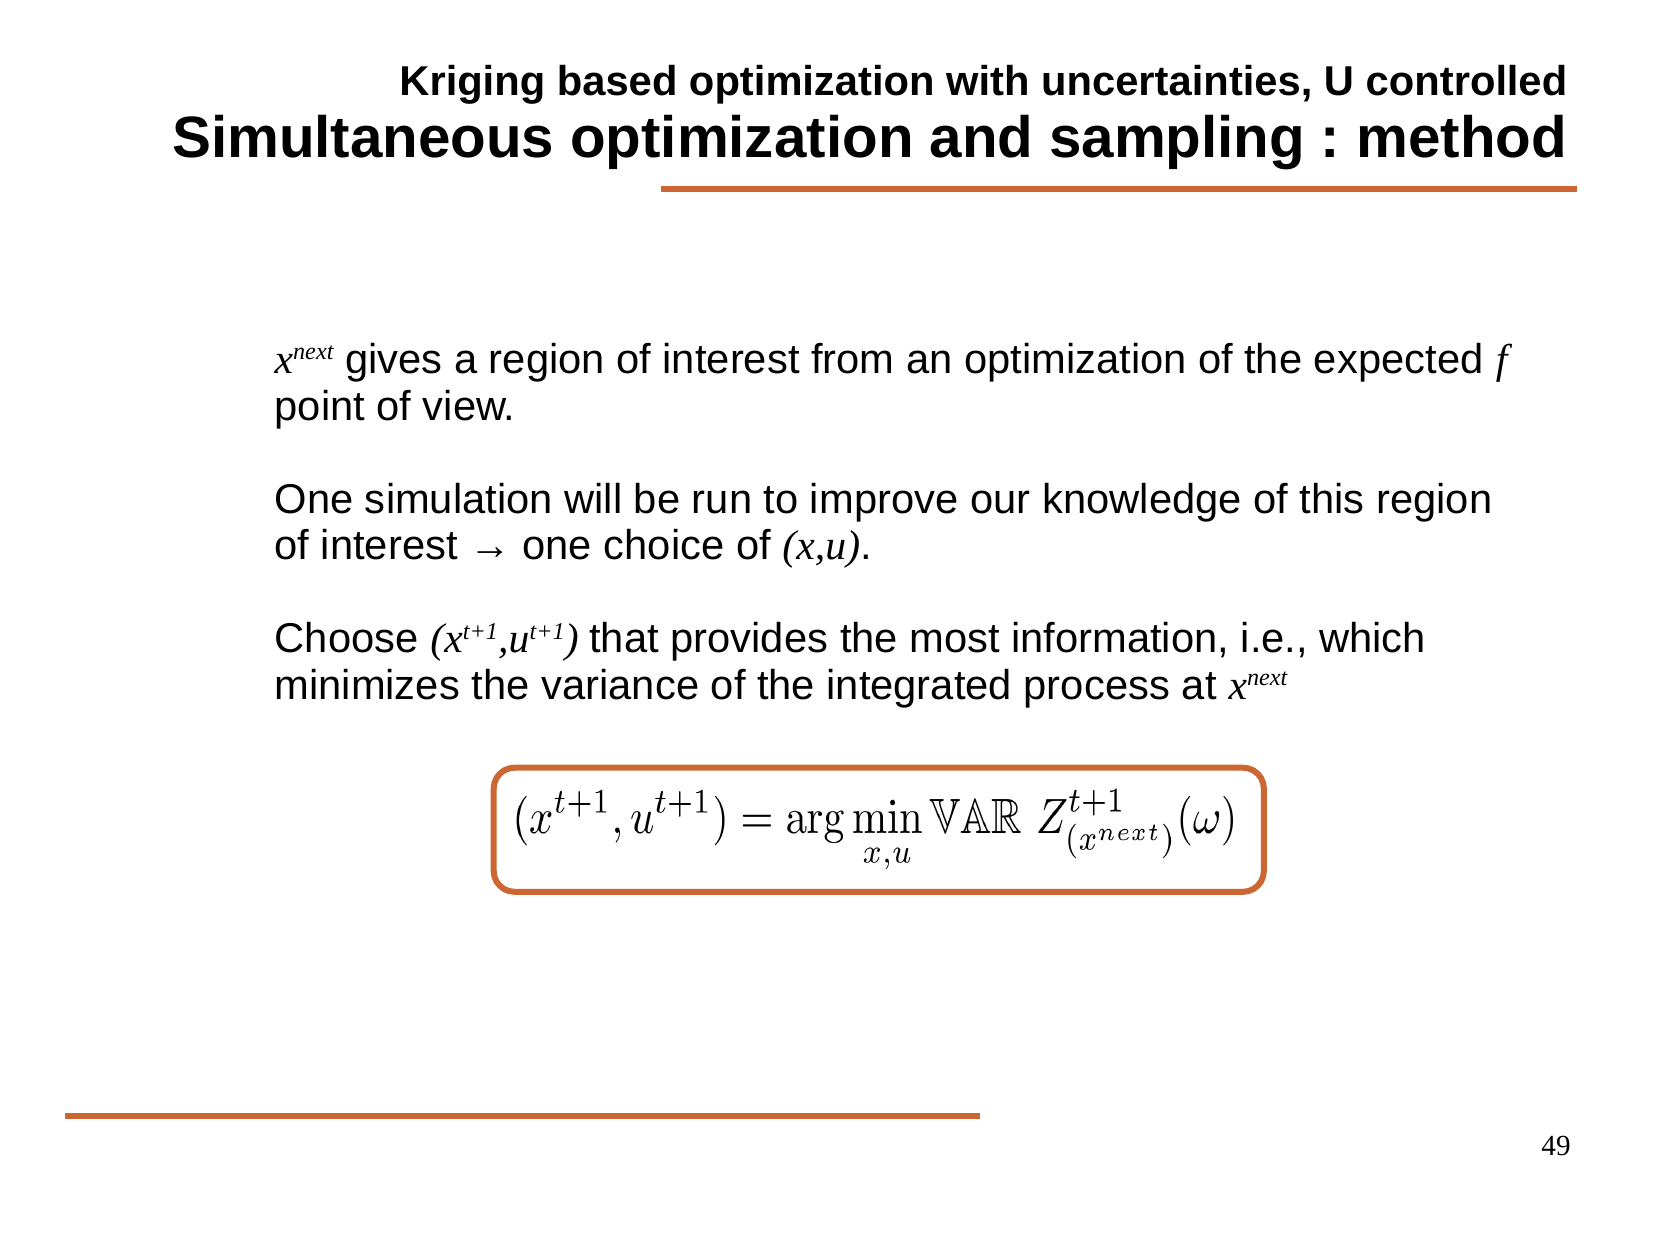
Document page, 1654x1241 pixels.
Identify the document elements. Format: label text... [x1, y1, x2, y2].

text_box xnext gives a region of interest from an optimization of the expected f point of view. One simulation will be run to improve our knowledge of this region of interest → one choice of (x,u). Choose (xt+1,ut+1) that provides the most information, i.e., which minimizes the variance of the integrated process at xnext [259, 328, 1530, 717]
text_box Kriging based optimization with uncertainties, U controlled Simultaneous optimization and sampling : method [76, 50, 1583, 178]
picture [1256, 884, 1264, 892]
picture [497, 771, 1260, 888]
picture [496, 744, 1264, 775]
